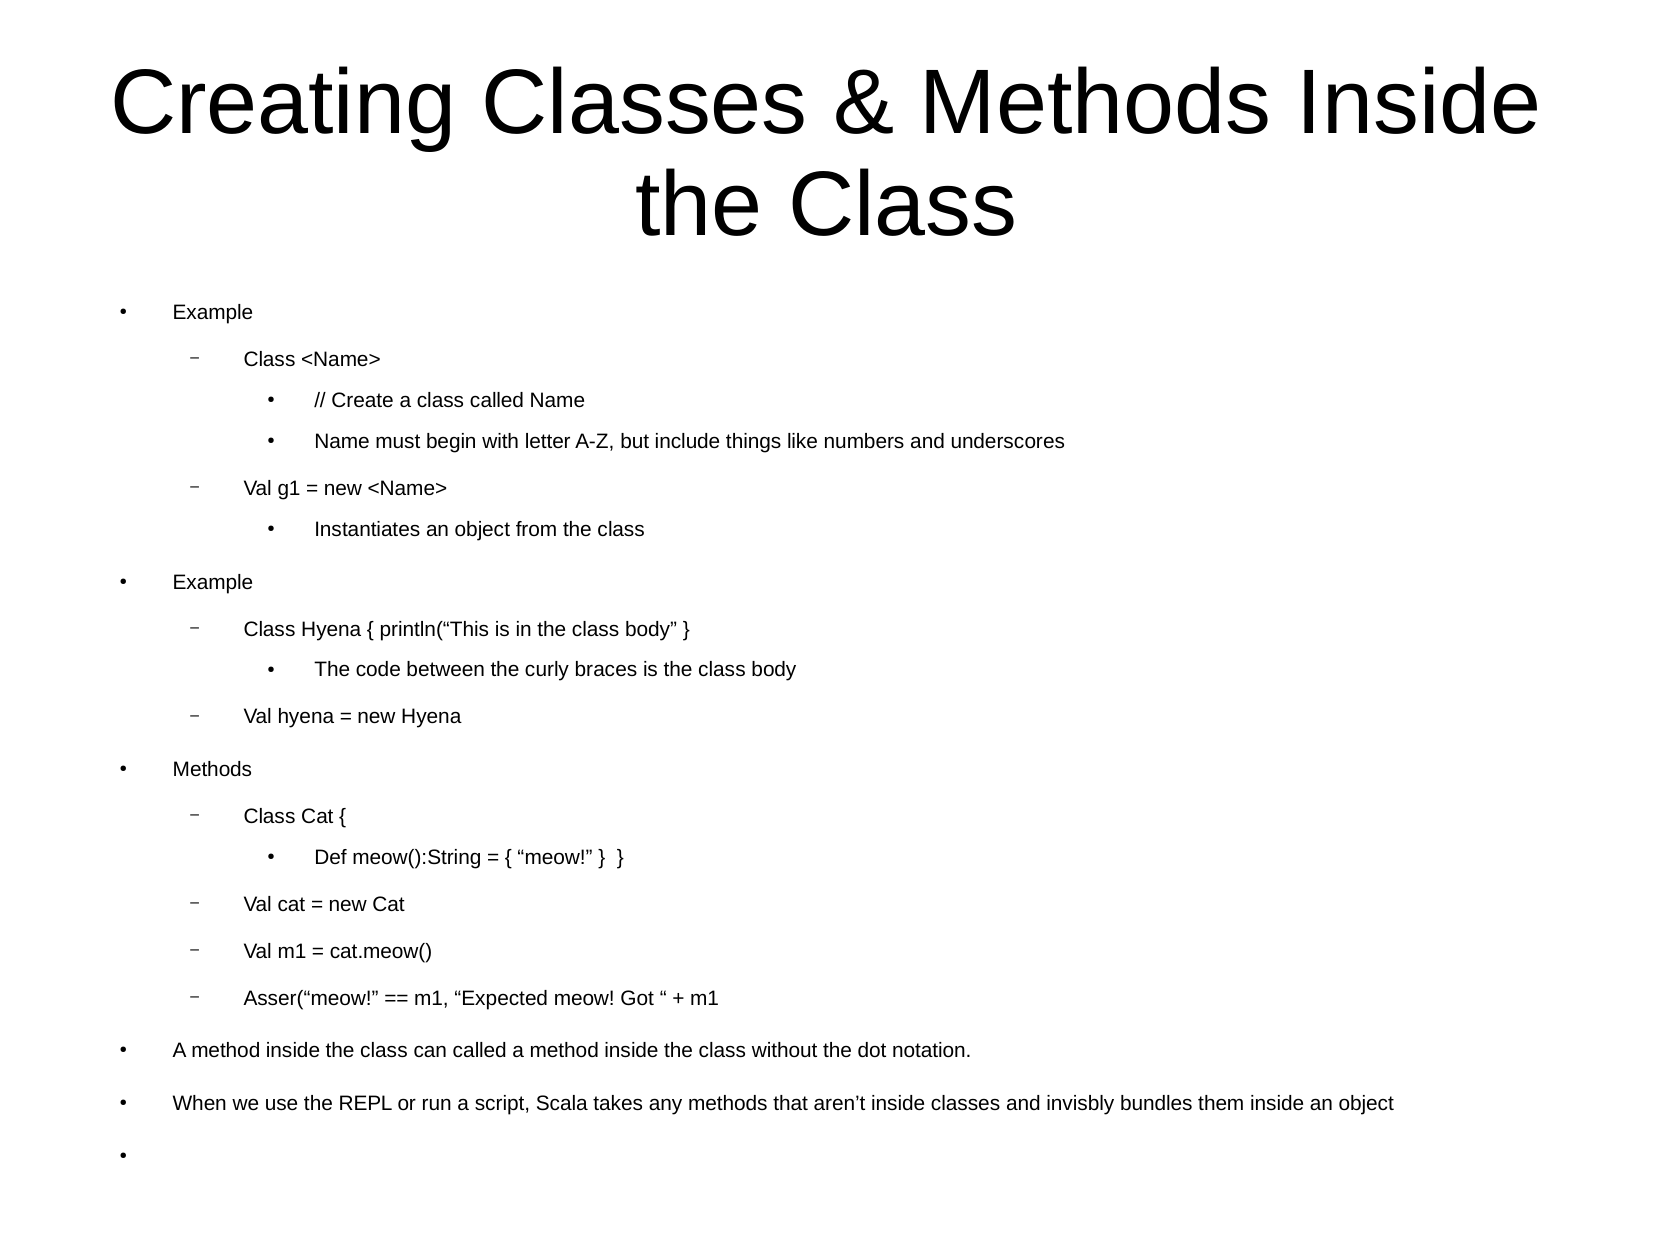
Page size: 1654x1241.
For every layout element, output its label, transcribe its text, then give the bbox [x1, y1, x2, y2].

title Creating Classes & Methods Inside the Class [82, 49, 1571, 257]
list Example Class <Name> // Create a class called Name Name must begin with letter A-Z, but include things like numbers and underscores Val g1 = new <Name> Instantiates an object from the class Example Class Hyena { println(“This is in the class body” } The code between the curly braces is the class body Val hyena = new Hyena Methods Class Cat { Def meow():String = { “meow!” } } Val cat = new Cat Val m1 = cat.meow() Asser(“meow!” == m1, “Expected meow! Got “ + m1 A method inside the class can called a method inside the class without the dot notation. When we use the REPL or run a script, Scala takes any methods that aren’t inside classes and invisbly bundles them inside an object [101, 300, 1591, 1201]
